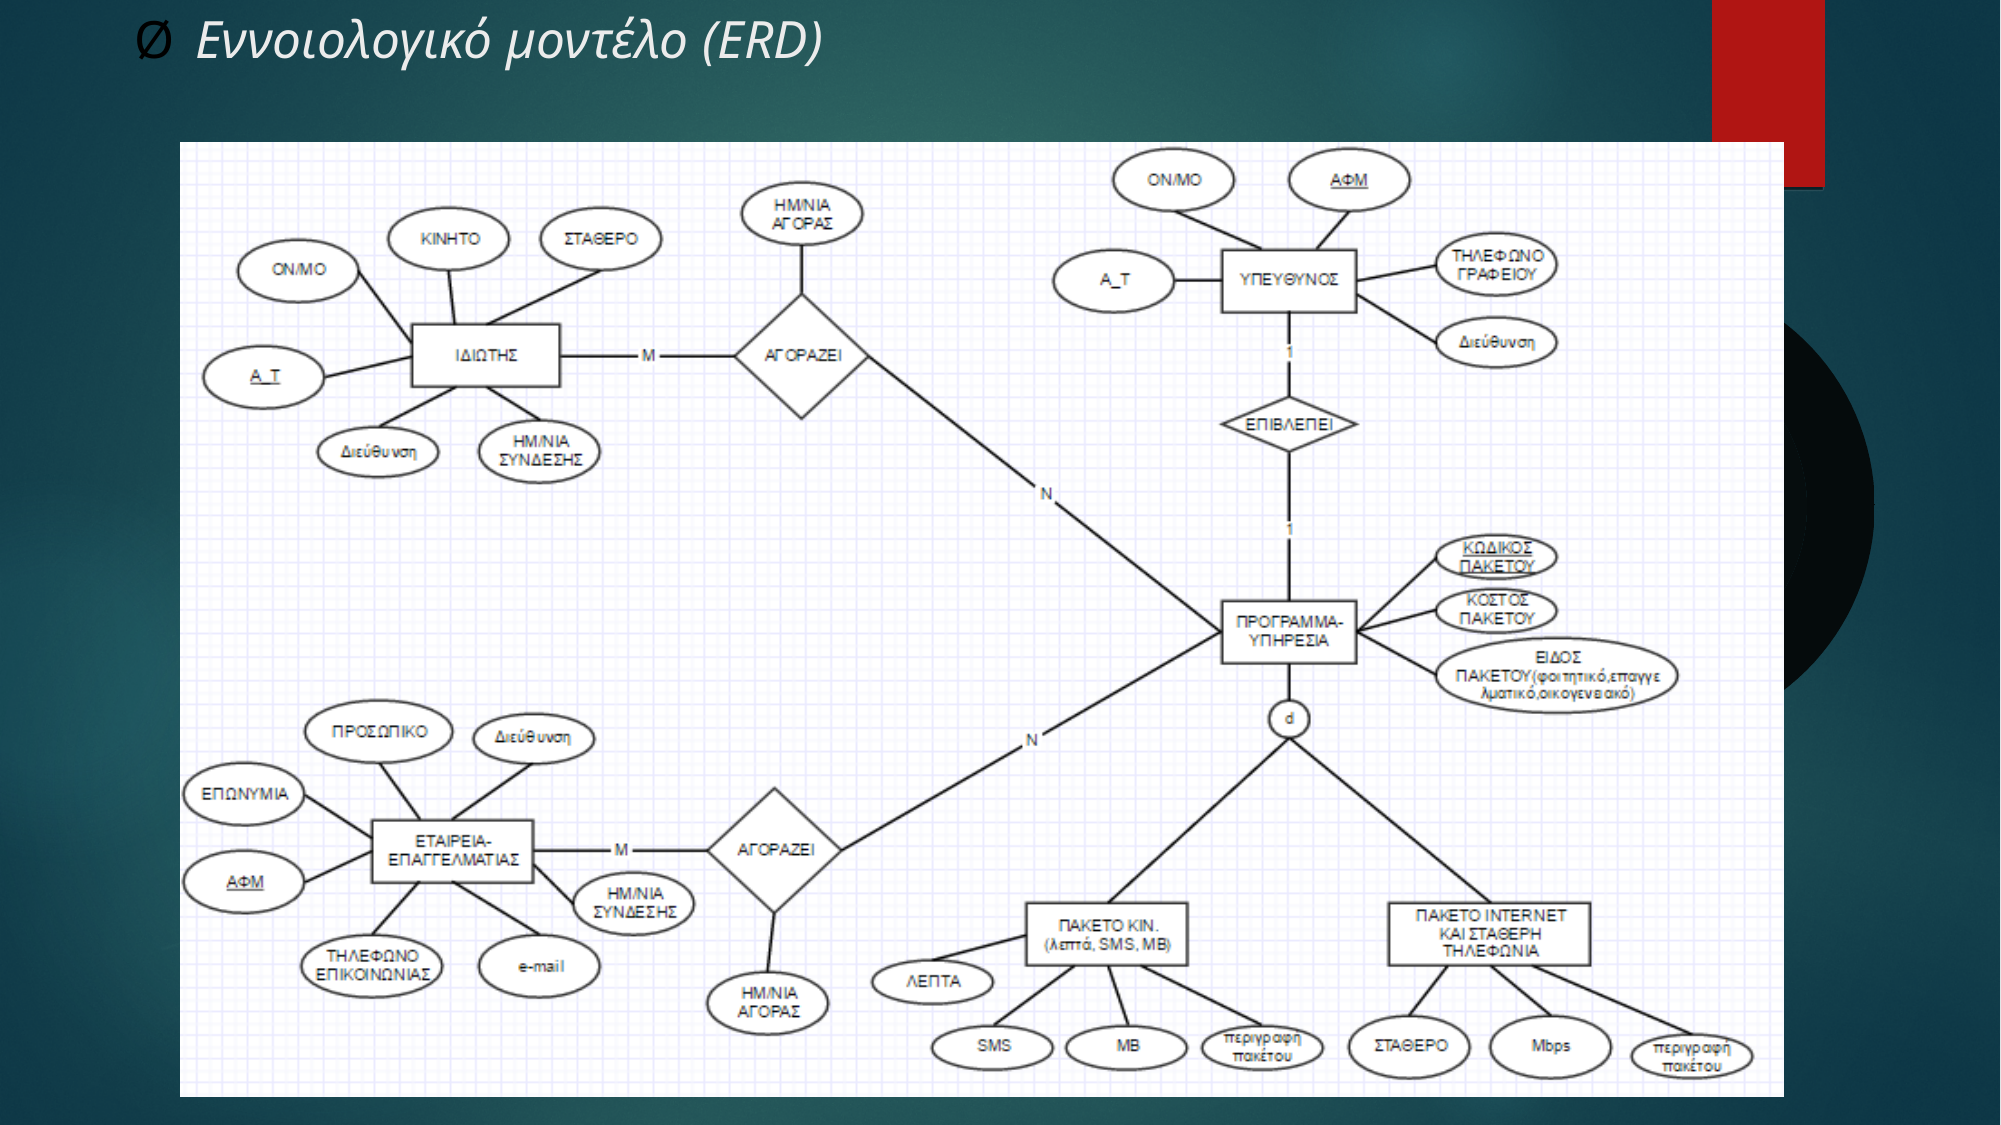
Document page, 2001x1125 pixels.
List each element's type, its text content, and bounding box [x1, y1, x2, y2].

picture [180, 142, 1784, 1097]
title Εννοιολογικό μοντέλο (ERD) [119, 0, 1845, 140]
